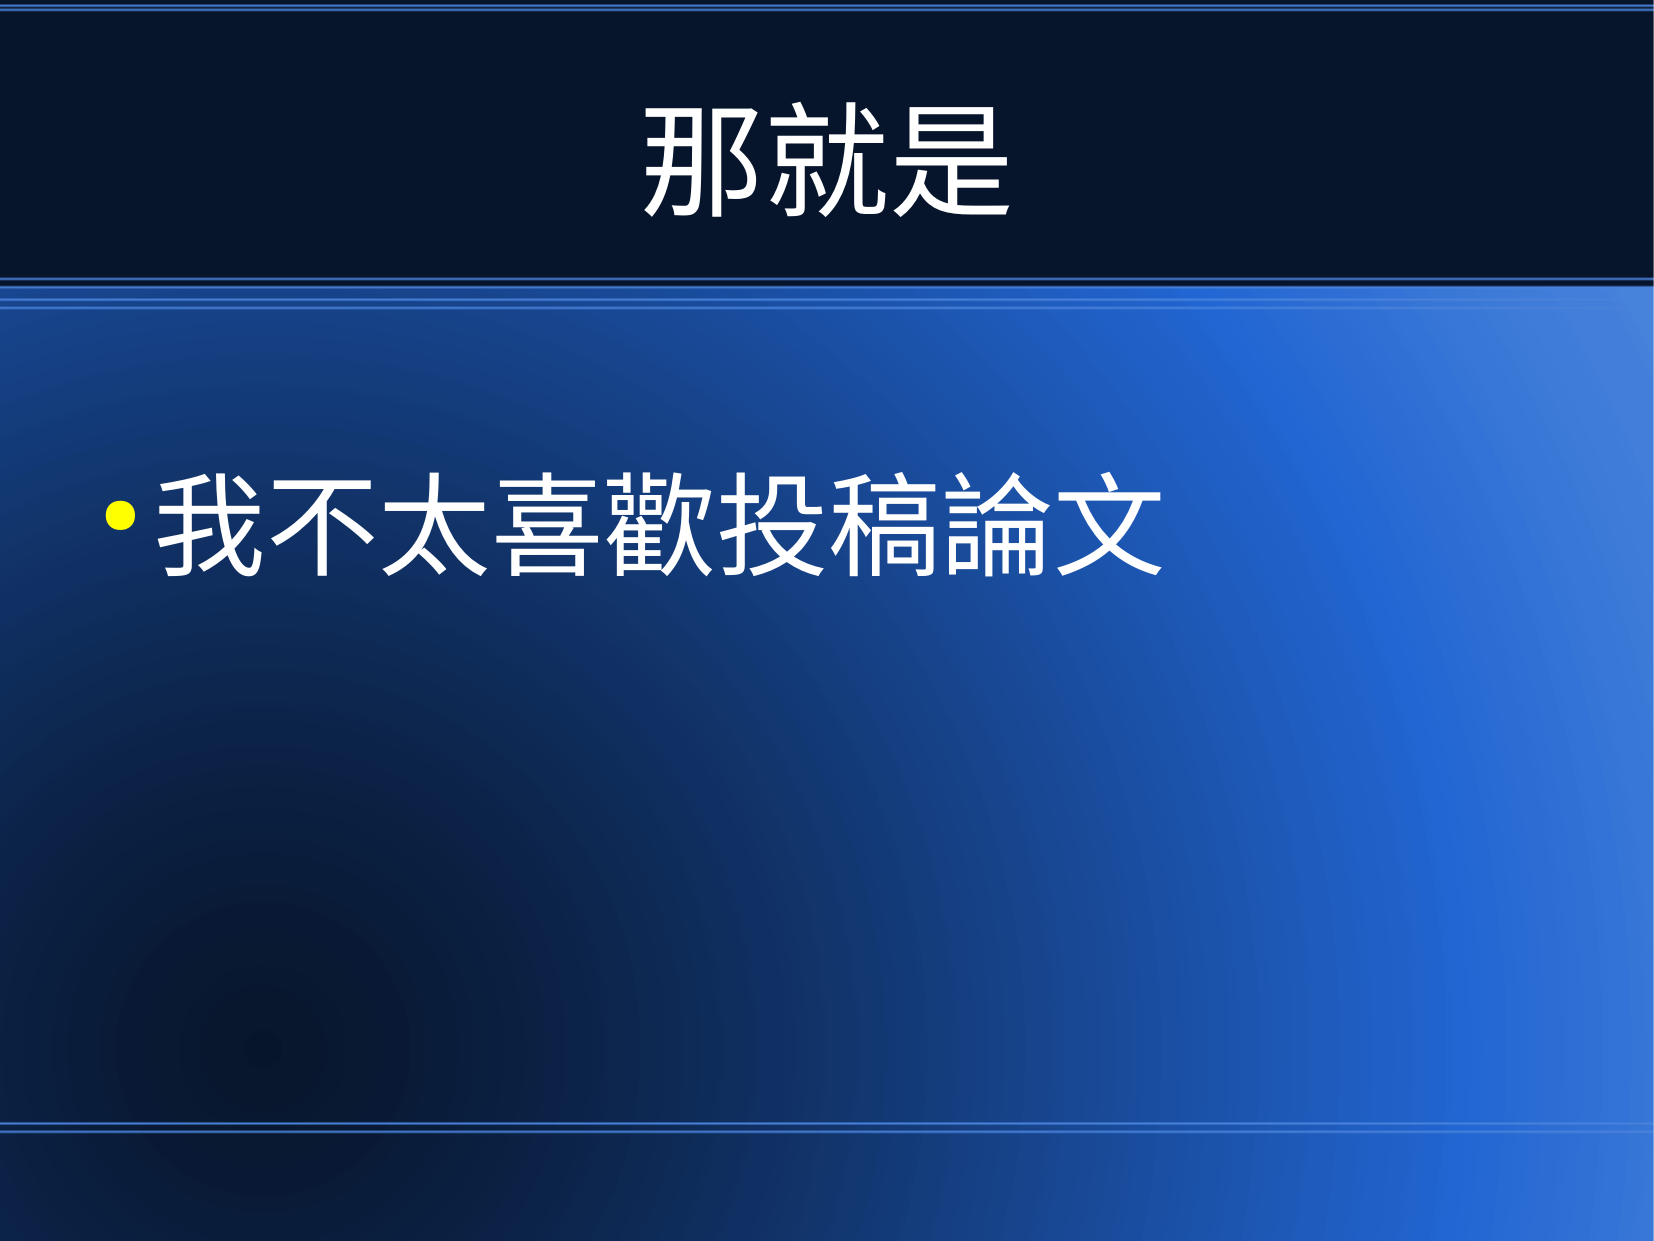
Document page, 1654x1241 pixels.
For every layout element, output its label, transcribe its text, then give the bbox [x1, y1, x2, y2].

list 我不太喜歡投稿論文 [82, 355, 1571, 1241]
picture [0, 0, 1654, 1241]
title 那就是 [82, 49, 1571, 257]
